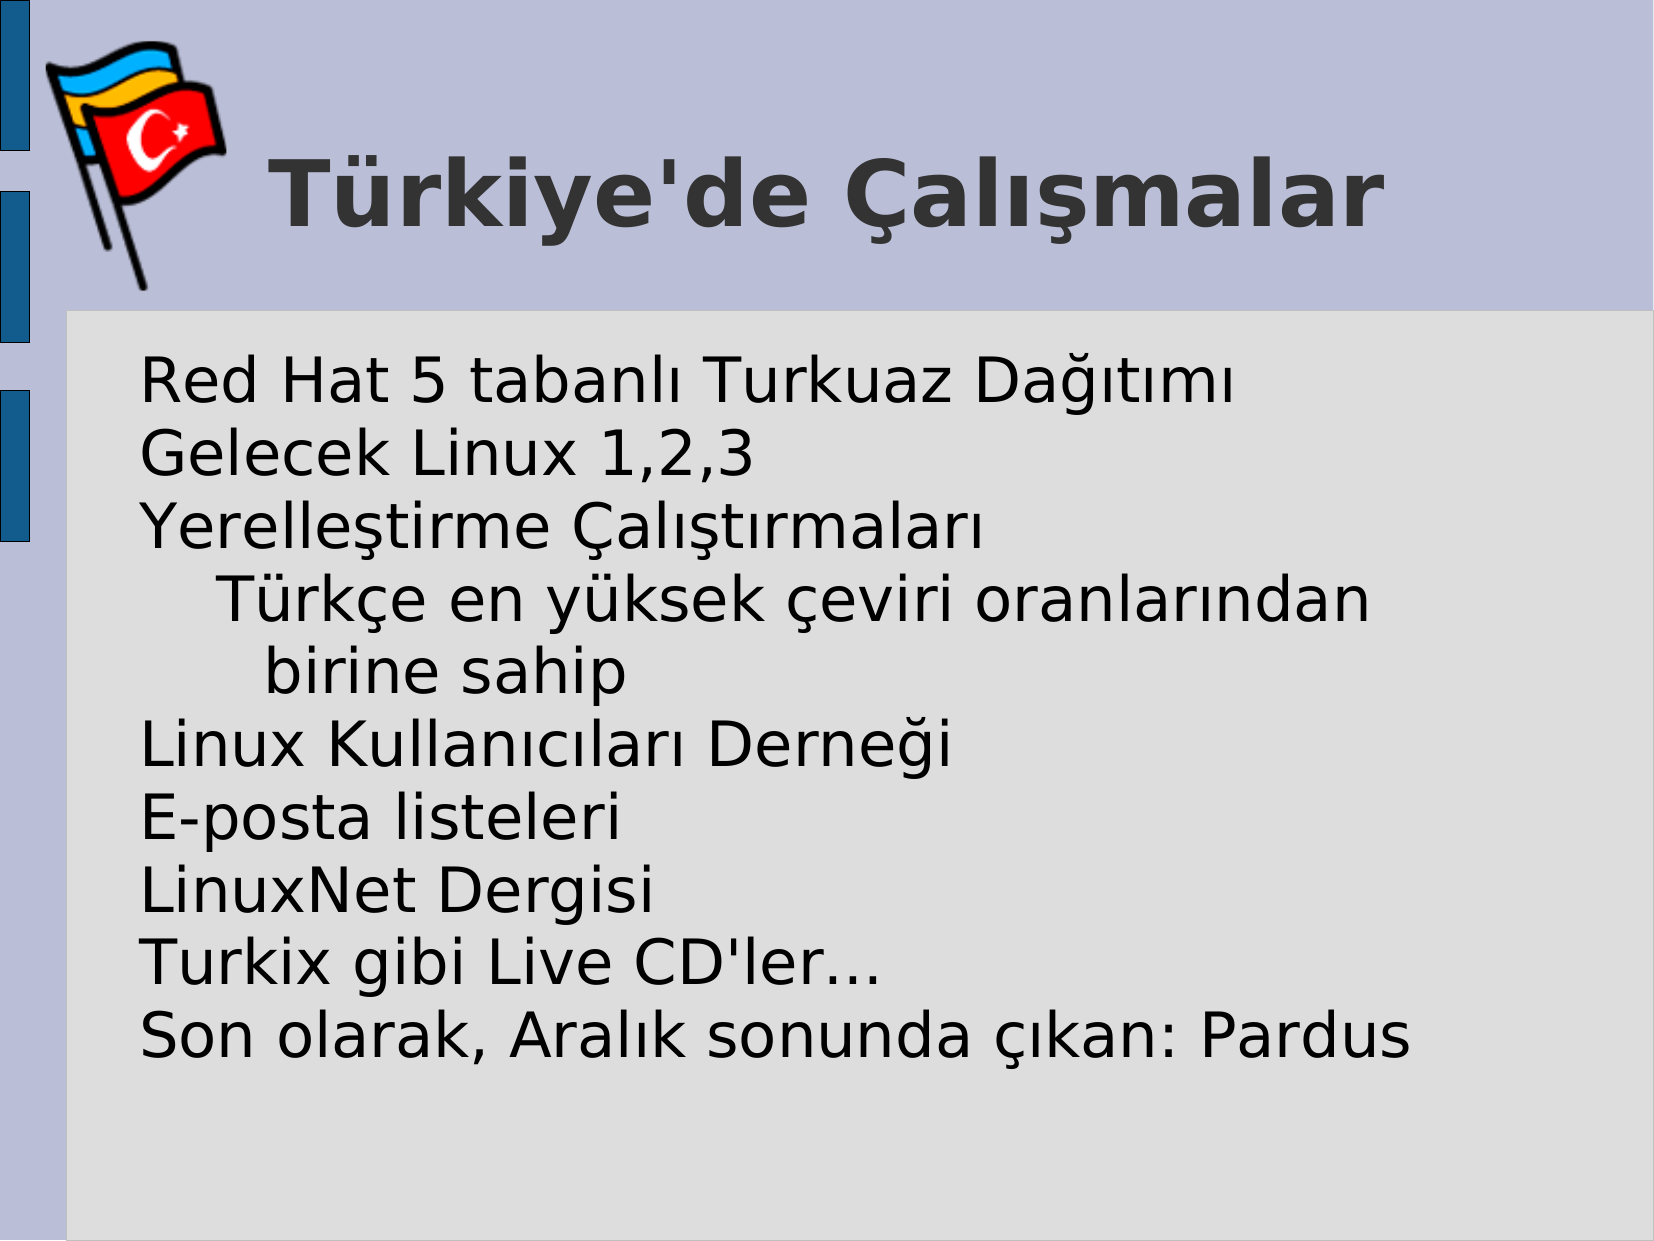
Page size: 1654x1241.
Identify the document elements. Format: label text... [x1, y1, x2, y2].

picture [0, 33, 267, 301]
title Türkiye'de Çalışmalar [267, 91, 1534, 299]
list Red Hat 5 tabanlı Turkuaz Dağıtımı Gelecek Linux 1,2,3 Yerelleştirme Çalıştırmaları Türkçe en yüksek çeviri oranlarından birine sahip Linux Kullanıcıları Derneği E-posta listeleri LinuxNet Dergisi Turkix gibi Live CD'ler... Son olarak, Aralık sonunda çıkan: Pardus [121, 344, 1534, 1127]
